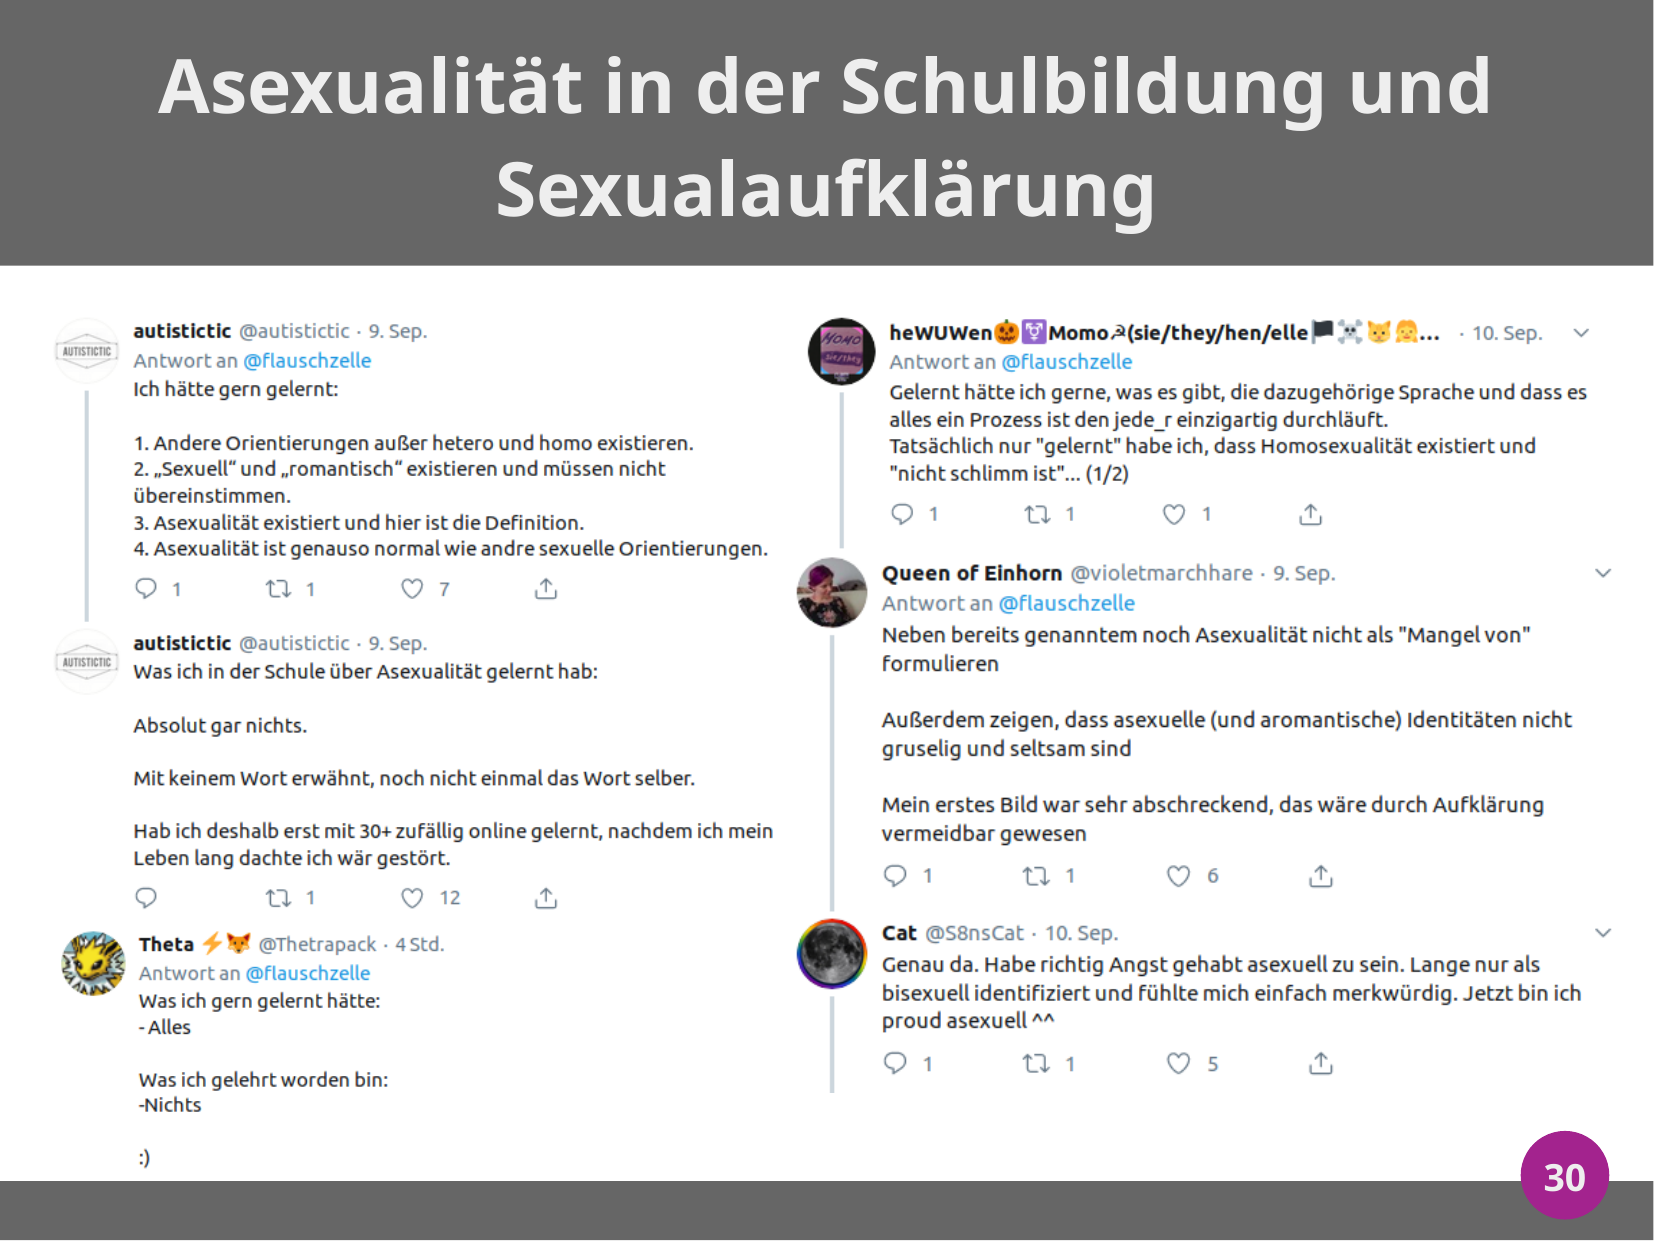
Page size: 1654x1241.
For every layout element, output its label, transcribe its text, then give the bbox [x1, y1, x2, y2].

title Asexualität in der Schulbildung und Sexualaufklärung [59, 11, 1595, 260]
picture [43, 307, 1630, 1179]
